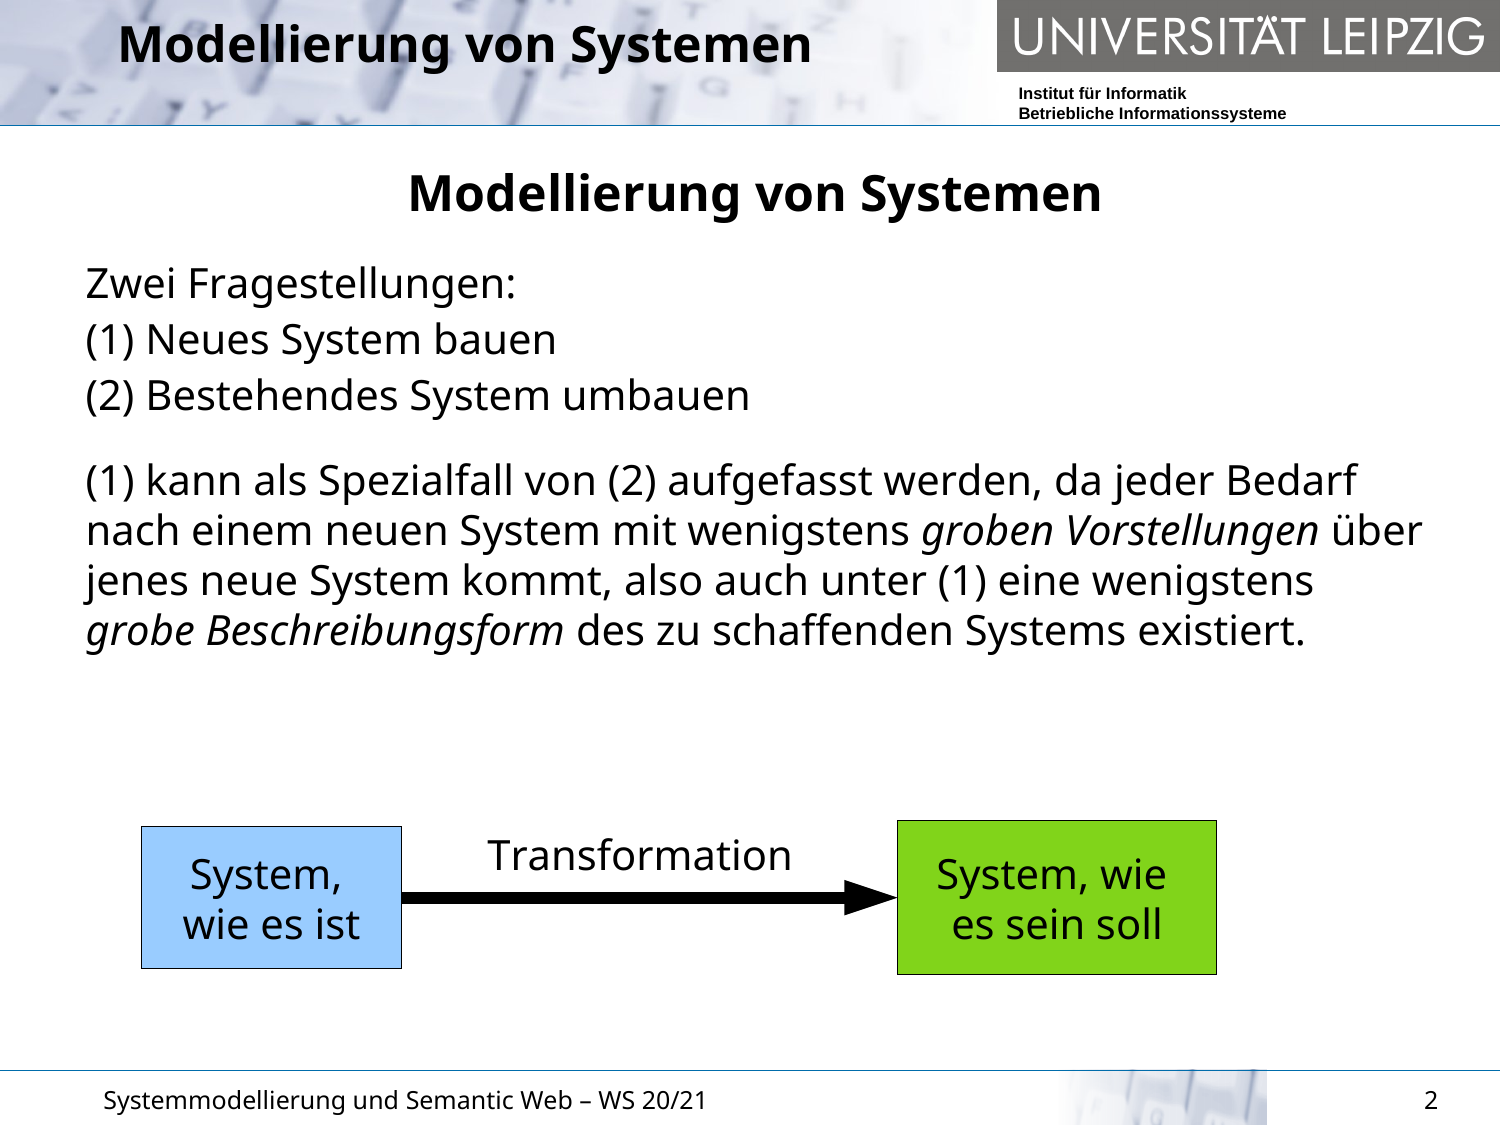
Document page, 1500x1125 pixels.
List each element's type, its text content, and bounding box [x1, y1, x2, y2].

picture [0, 0, 1500, 125]
text_box Transformation [472, 820, 822, 886]
text_box Modellierung von Systemen [102, 5, 829, 81]
text_box System, wie es sein soll [897, 820, 1217, 975]
text_box System, wie es ist [141, 826, 402, 969]
text_box Modellierung von Systemen Zwei Fragestellungen: Neues System bauen Bestehendes System umbauen (1) kann als Spezialfall von (2) aufgefasst werden, da jeder Bedarf nach einem neuen System mit wenigstens groben Vorstellungen über jenes neue System kommt, also auch unter (1) eine wenigstens grobe Beschreibungsform des zu schaffenden Systems existiert. [70, 153, 1442, 662]
picture [1057, 1071, 1267, 1125]
